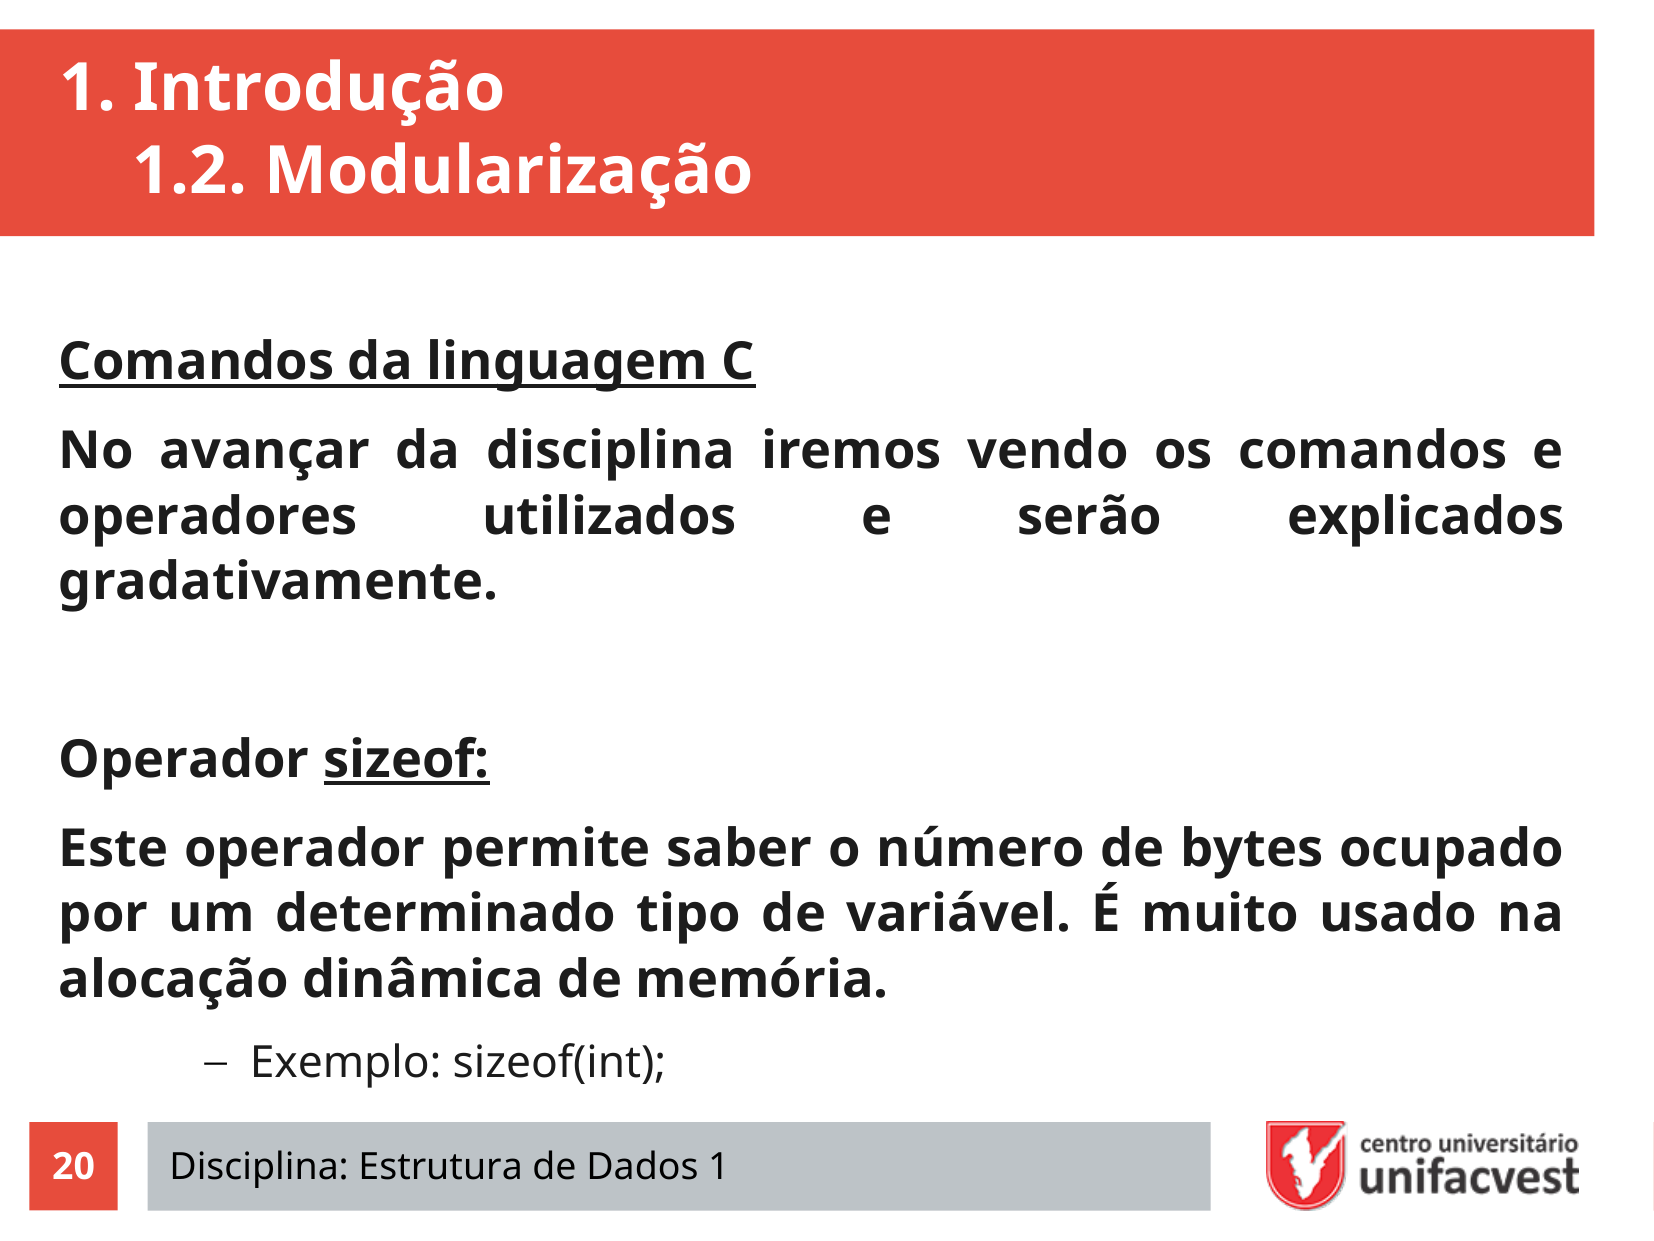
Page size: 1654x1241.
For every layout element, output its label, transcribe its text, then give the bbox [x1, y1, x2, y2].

picture [1266, 1121, 1579, 1211]
text_box [1238, 1120, 1654, 1212]
text_box Disciplina: Estrutura de Dados 1 [154, 1132, 1205, 1196]
list Comandos da linguagem C No avançar da disciplina iremos vendo os comandos e operadores utilizados e serão explicados gradativamente. Operador sizeof: Este operador permite saber o número de bytes ocupado por um determinado tipo de variável. É muito usado na alocação dinâmica de memória. Exemplo: sizeof(int); [59, 324, 1566, 1093]
title 1. Introdução 1.2. Modularização [59, 59, 1595, 207]
